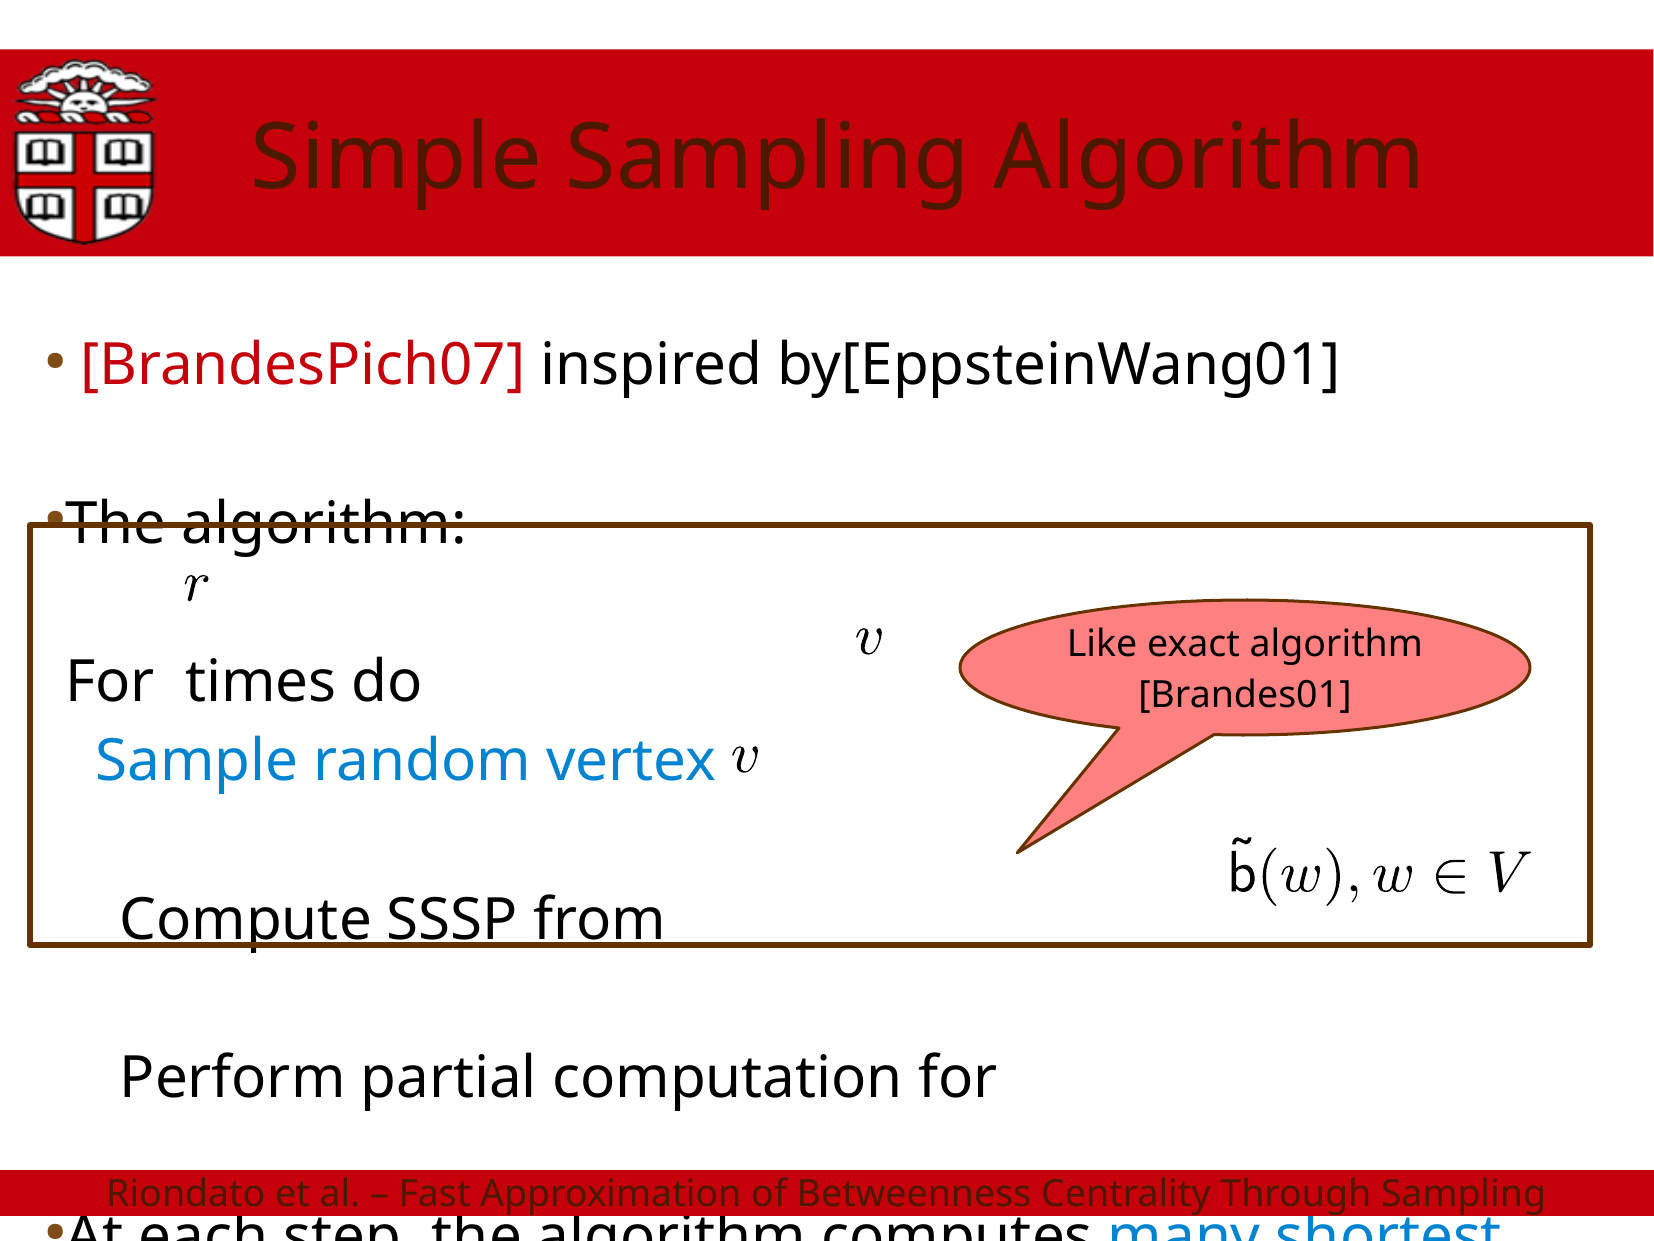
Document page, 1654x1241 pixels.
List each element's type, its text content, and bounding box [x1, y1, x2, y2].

text_box [854, 628, 885, 655]
title Simple Sampling Algorithm [0, 49, 1654, 257]
text_box Riondato et al. – Fast Approximation of Betweenness Centrality Through Sampling [0, 1170, 1654, 1216]
text_box [BrandesPich07] inspired by[EppsteinWang01] The algorithm: For times do Sample random vertex Compute SSSP from Perform partial computation for At each step, the algorithm computes many shortest paths (at least n-1 for a connected, undirected graph) [33, 528, 1587, 942]
text_box [730, 746, 761, 773]
text_box Like exact algorithm [Brandes01] [960, 600, 1530, 853]
text_box [183, 574, 212, 602]
picture [11, 59, 158, 245]
text_box [1226, 837, 1534, 906]
text_box [BrandesPich07] inspired by[EppsteinWang01] The algorithm: For times do Sample random vertex Compute SSSP from Perform partial computation for At each step, the algorithm computes many shortest paths (at least n-1 for a connected, undirected graph) [30, 315, 1621, 1146]
